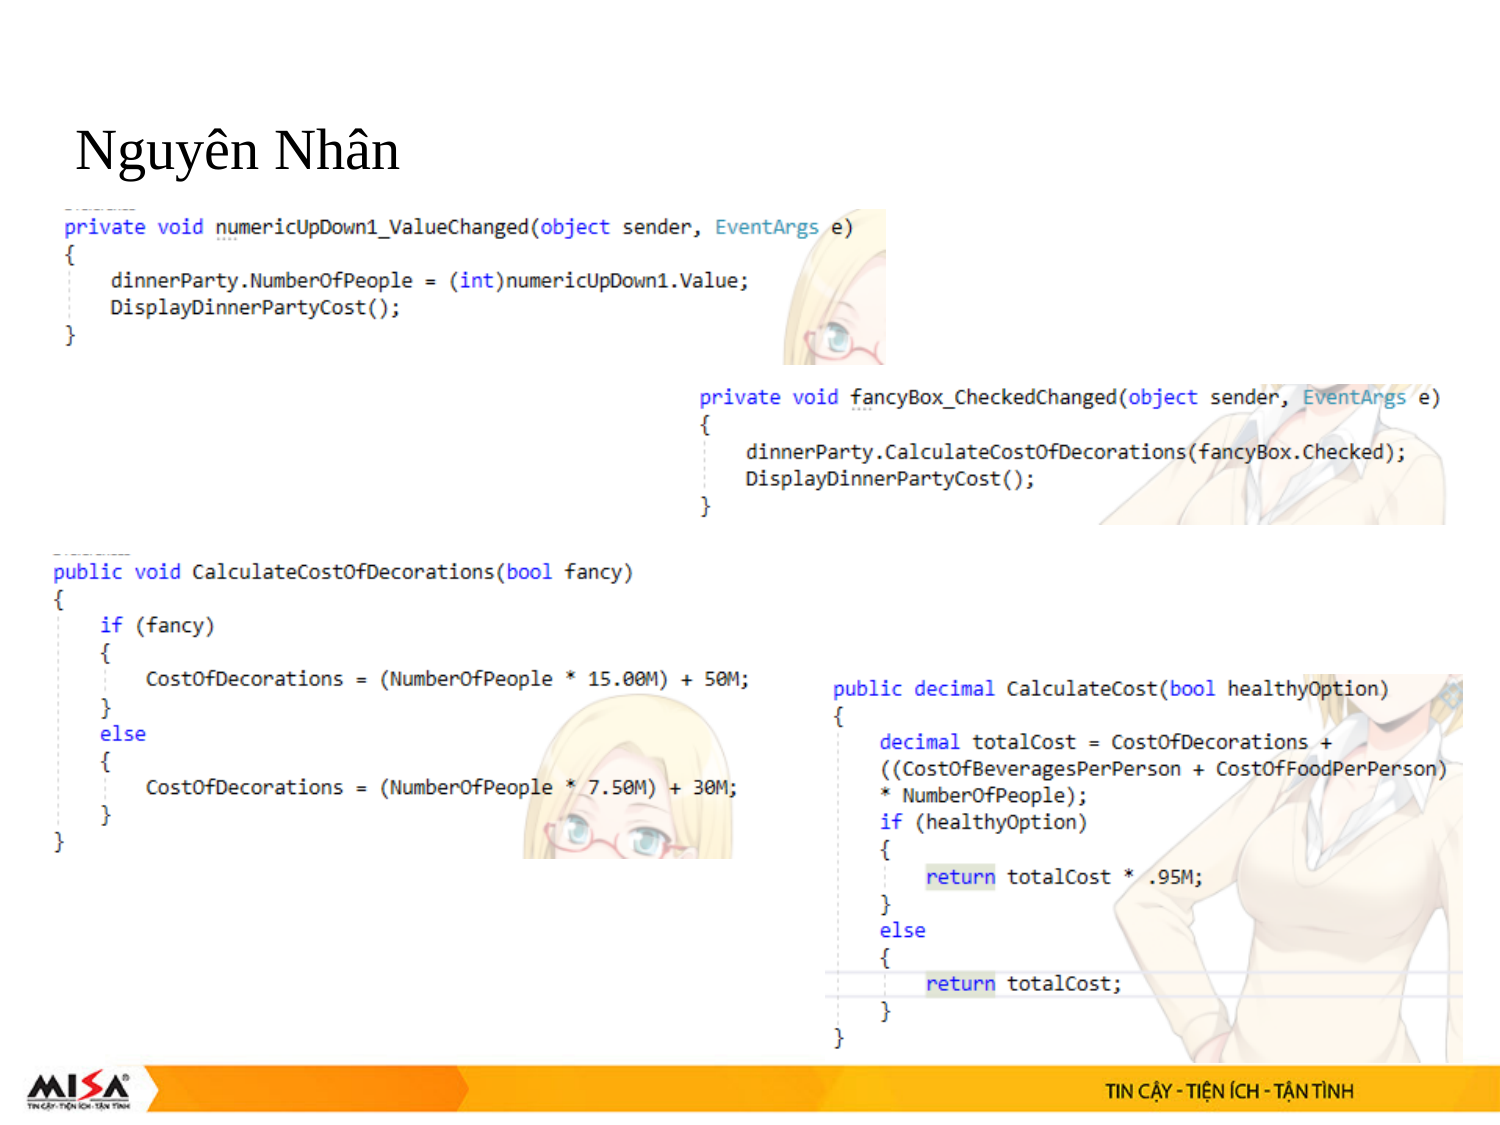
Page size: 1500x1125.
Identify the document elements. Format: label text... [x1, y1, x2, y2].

list [74, 263, 1425, 1005]
picture [0, 0, 1500, 1125]
title Nguyên Nhân [74, 52, 1425, 240]
